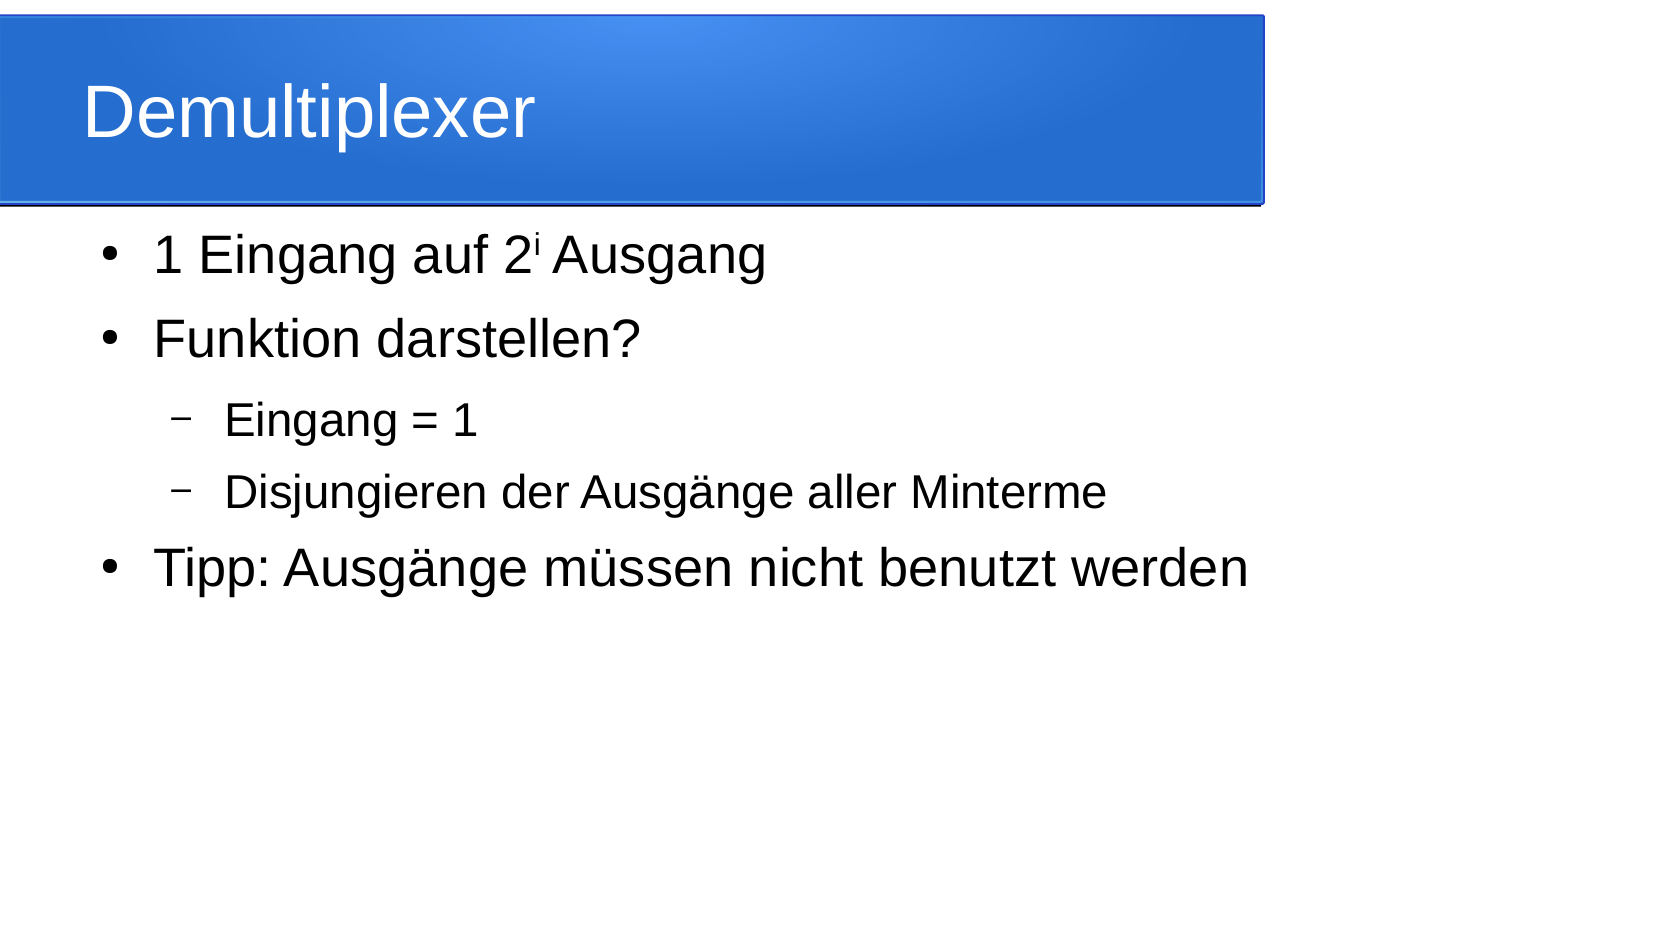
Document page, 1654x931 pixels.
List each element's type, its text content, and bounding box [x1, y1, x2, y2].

title Demultiplexer [82, 35, 1235, 189]
list 1 Eingang auf 2i Ausgang Funktion darstellen? Eingang = 1 Disjungieren der Ausgänge aller Minterme Tipp: Ausgänge müssen nicht benutzt werden [82, 224, 1571, 764]
